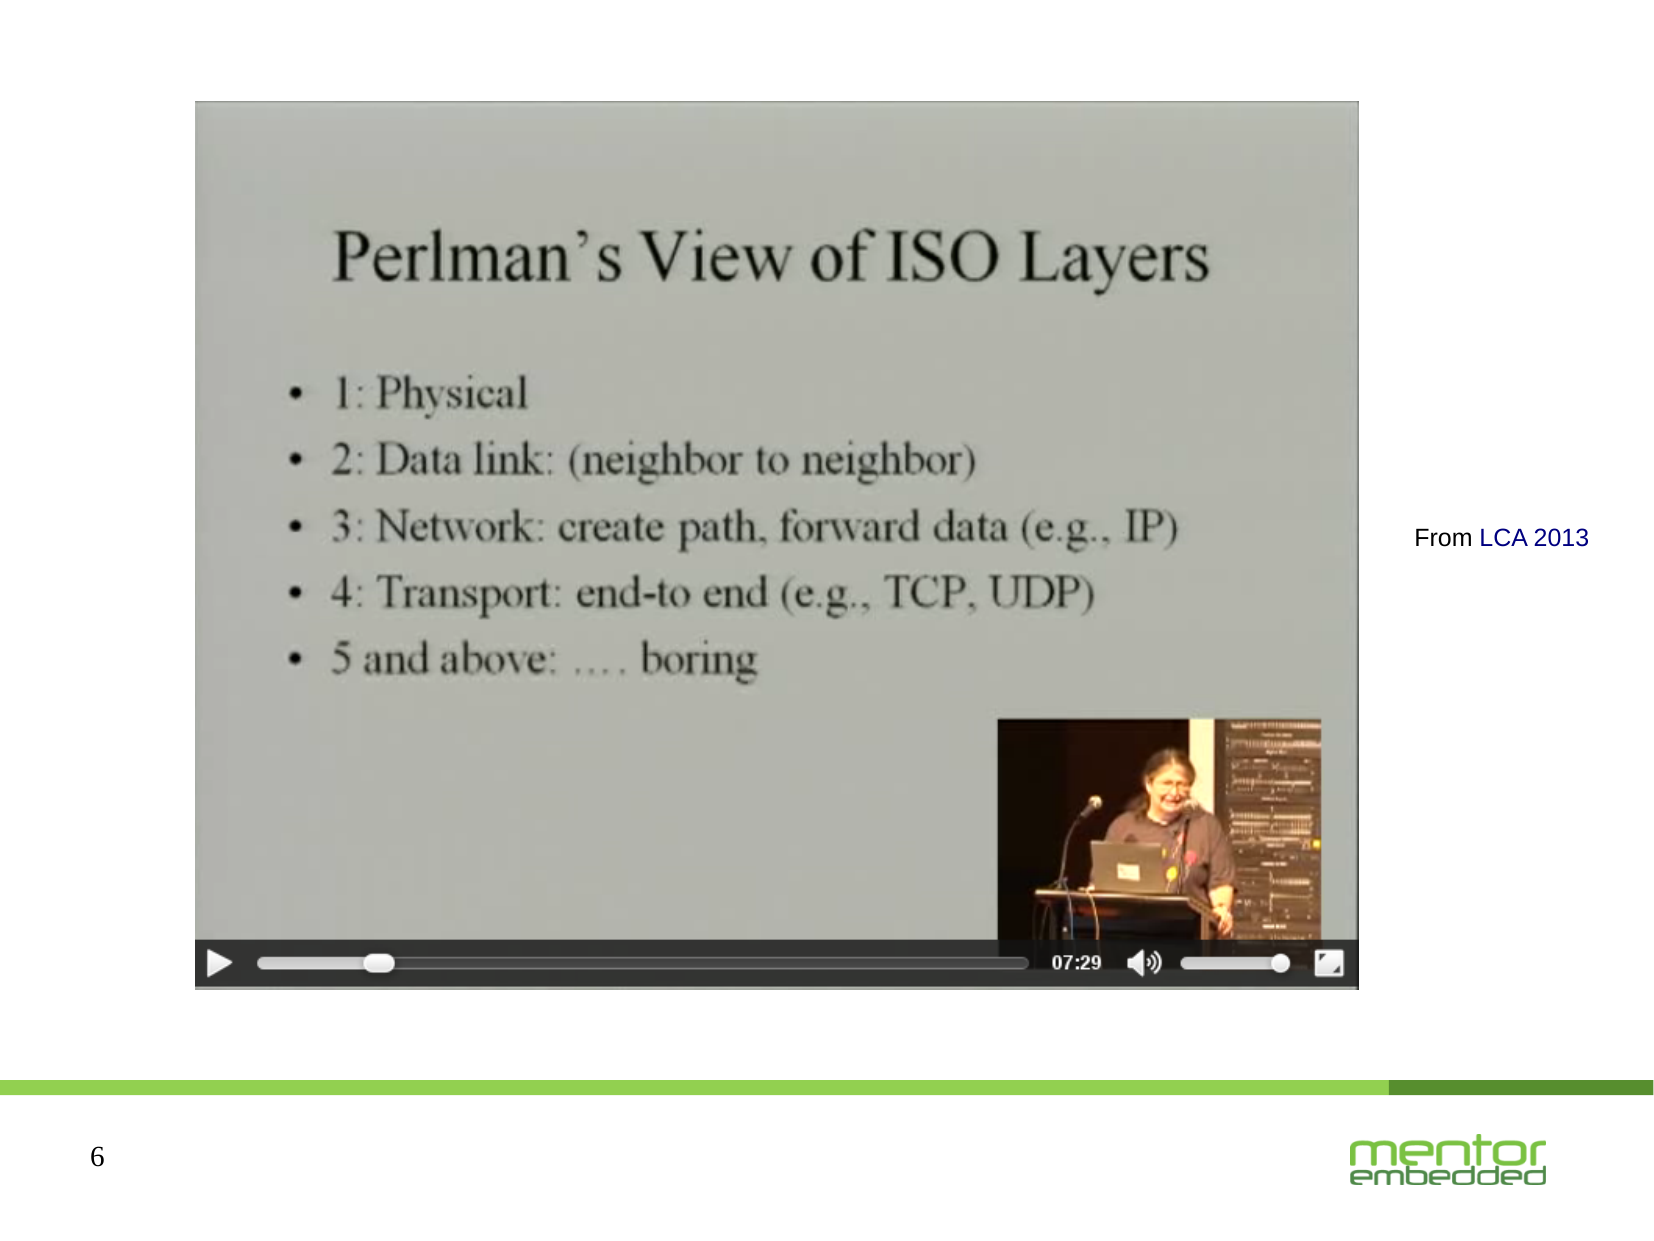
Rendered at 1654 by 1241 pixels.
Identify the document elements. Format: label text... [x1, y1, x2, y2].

picture [1350, 1134, 1546, 1185]
picture [195, 101, 1359, 991]
text_box From LCA 2013 [1399, 516, 1606, 560]
